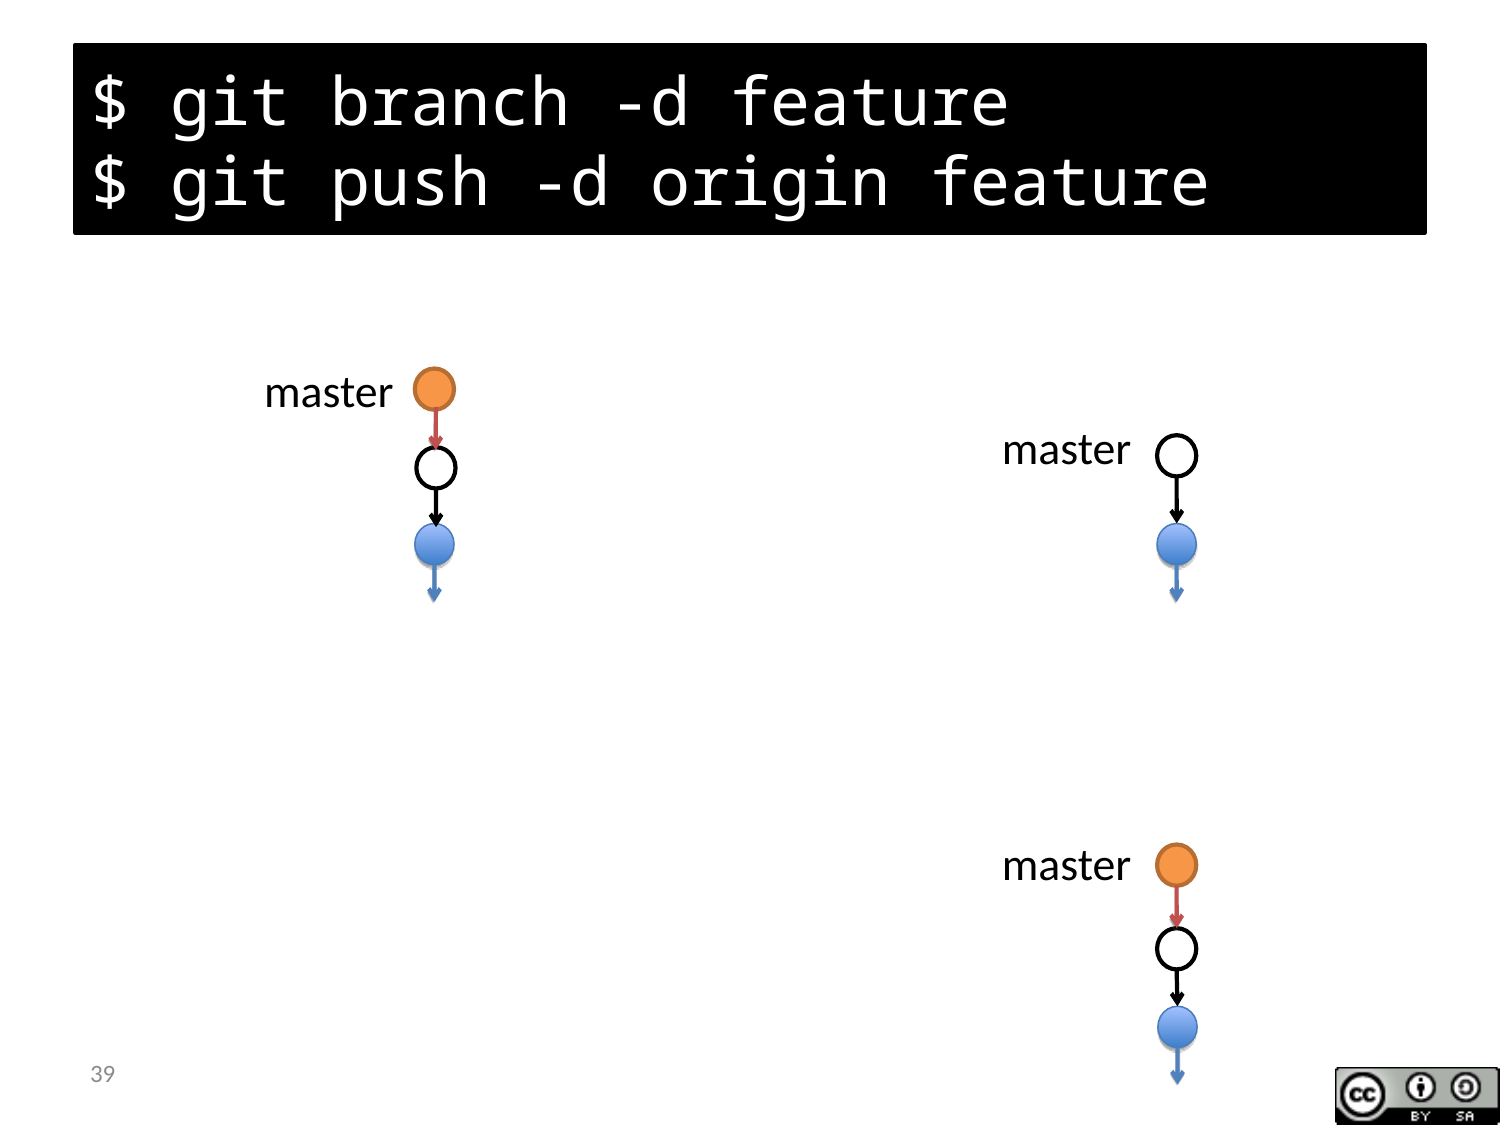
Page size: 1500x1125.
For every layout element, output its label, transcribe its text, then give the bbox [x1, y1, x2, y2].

slide_number <number> [75, 1042, 425, 1103]
text_box [1157, 928, 1198, 1048]
text_box [414, 368, 455, 410]
title $ git branch -d feature $ git push -d origin feature [75, 45, 1425, 233]
text_box master [970, 827, 1163, 898]
text_box [1157, 844, 1197, 886]
text_box master [232, 354, 425, 425]
text_box master [970, 410, 1163, 481]
text_box [1157, 435, 1197, 565]
text_box [414, 447, 456, 565]
picture [1335, 1067, 1500, 1125]
